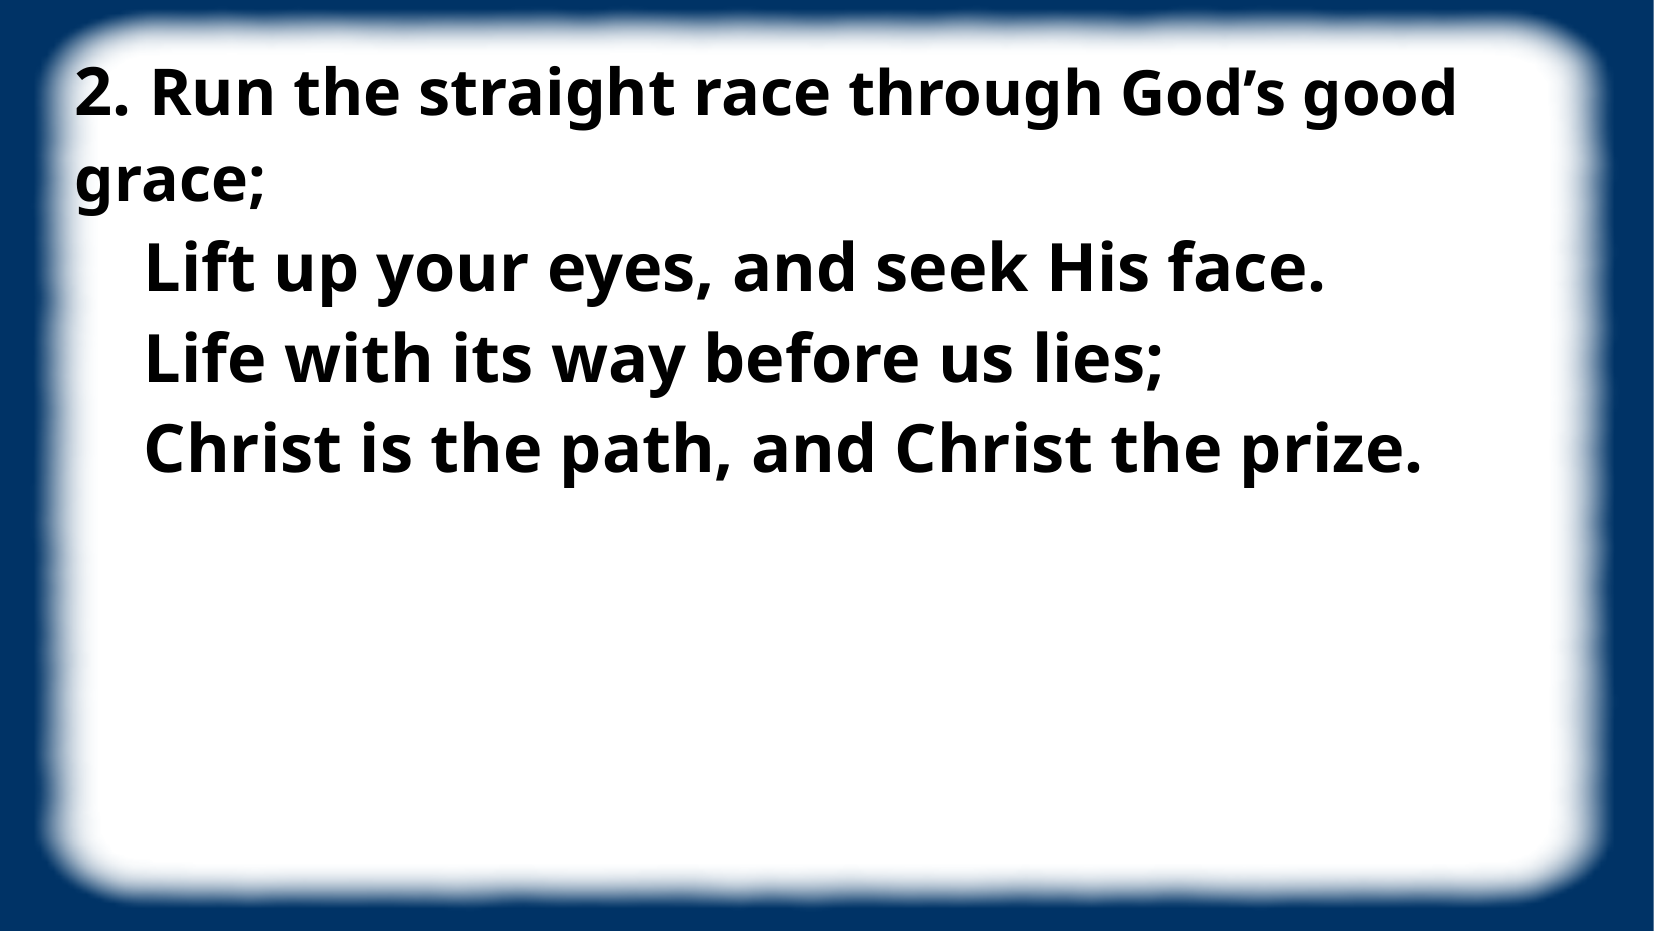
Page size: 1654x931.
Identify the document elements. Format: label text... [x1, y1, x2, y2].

picture [0, 0, 1654, 931]
text_box 2. Run the straight race through God’s good grace; Lift up your eyes, and seek His face. Life with its way before us lies; Christ is the path, and Christ the prize. [60, 36, 1606, 493]
